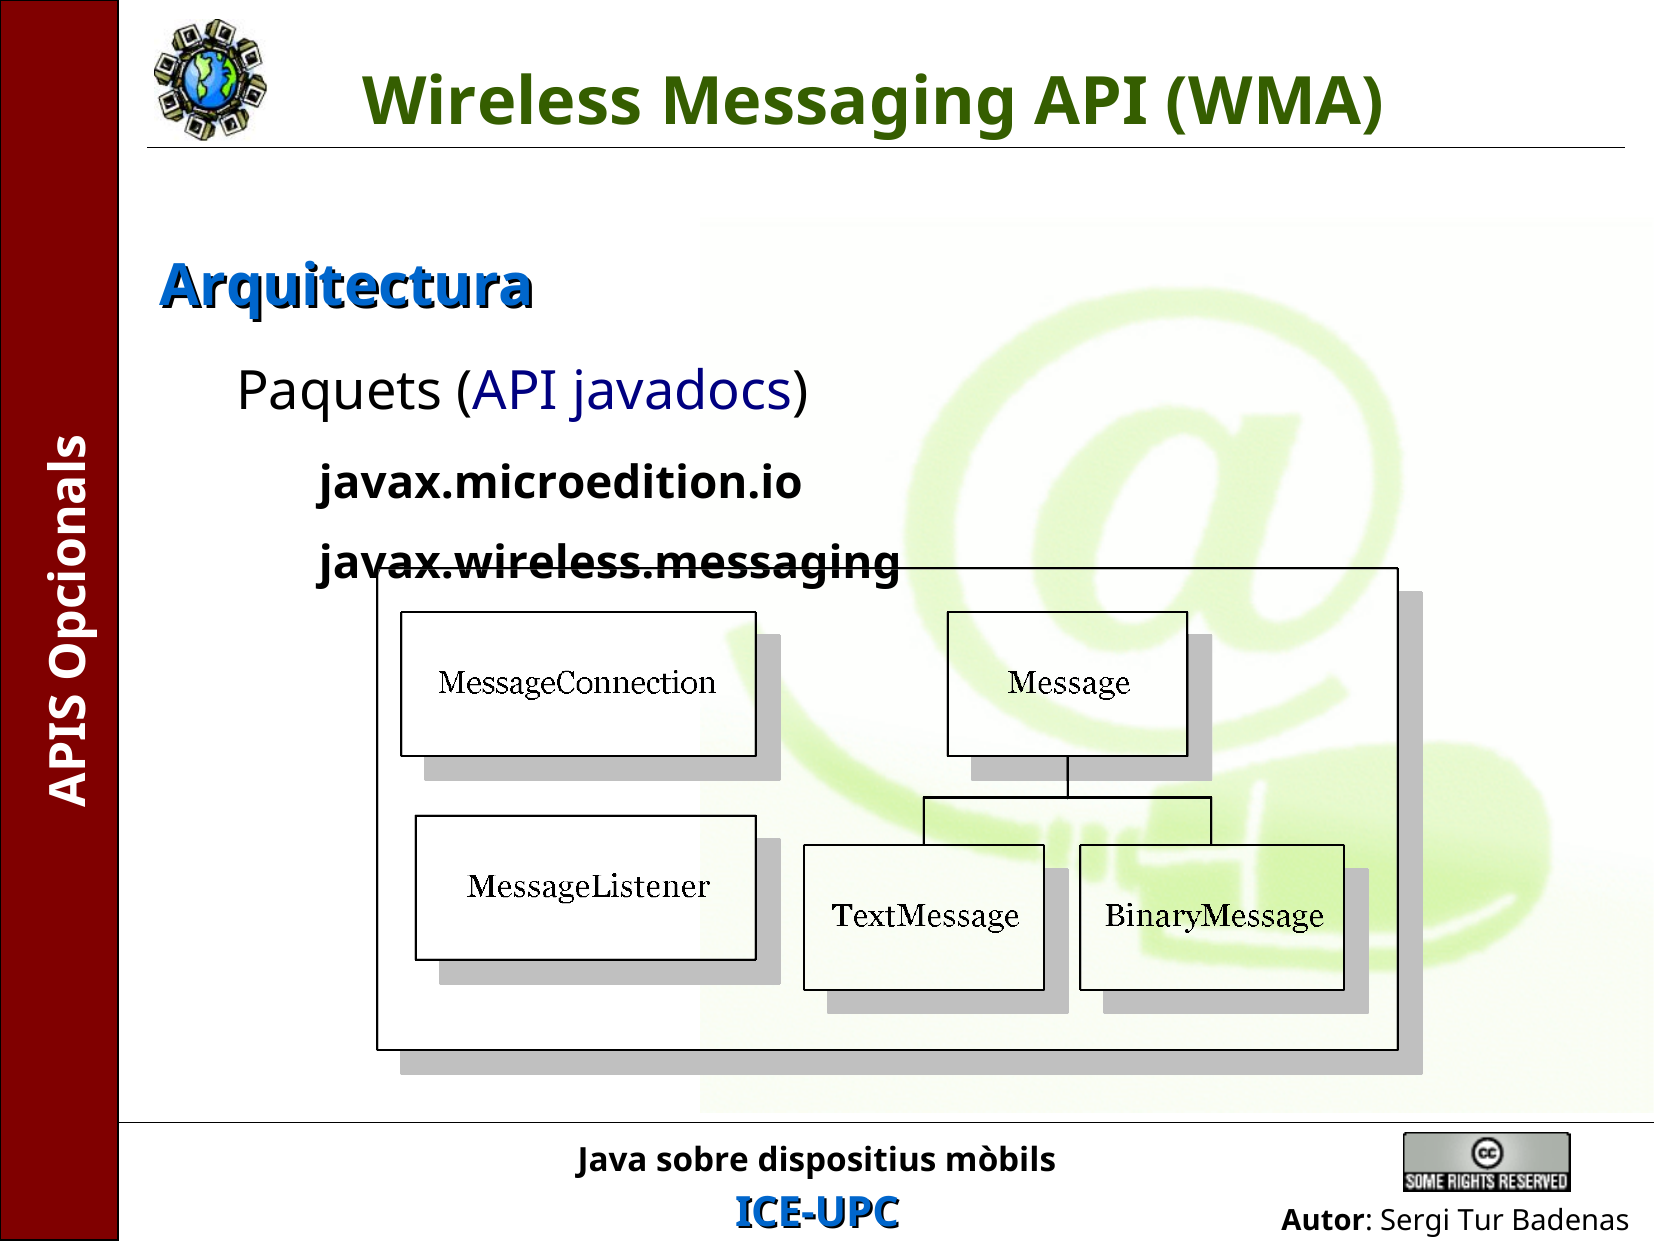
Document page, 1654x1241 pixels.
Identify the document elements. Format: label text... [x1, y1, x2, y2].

list Arquitectura Paquets (API javadocs) javax.microedition.io javax.wireless.messaging [141, 242, 1630, 1078]
picture [154, 19, 268, 56]
title Wireless Messaging API (WMA) [129, 56, 1619, 141]
picture [1403, 1132, 1571, 1192]
picture [372, 217, 1654, 1113]
